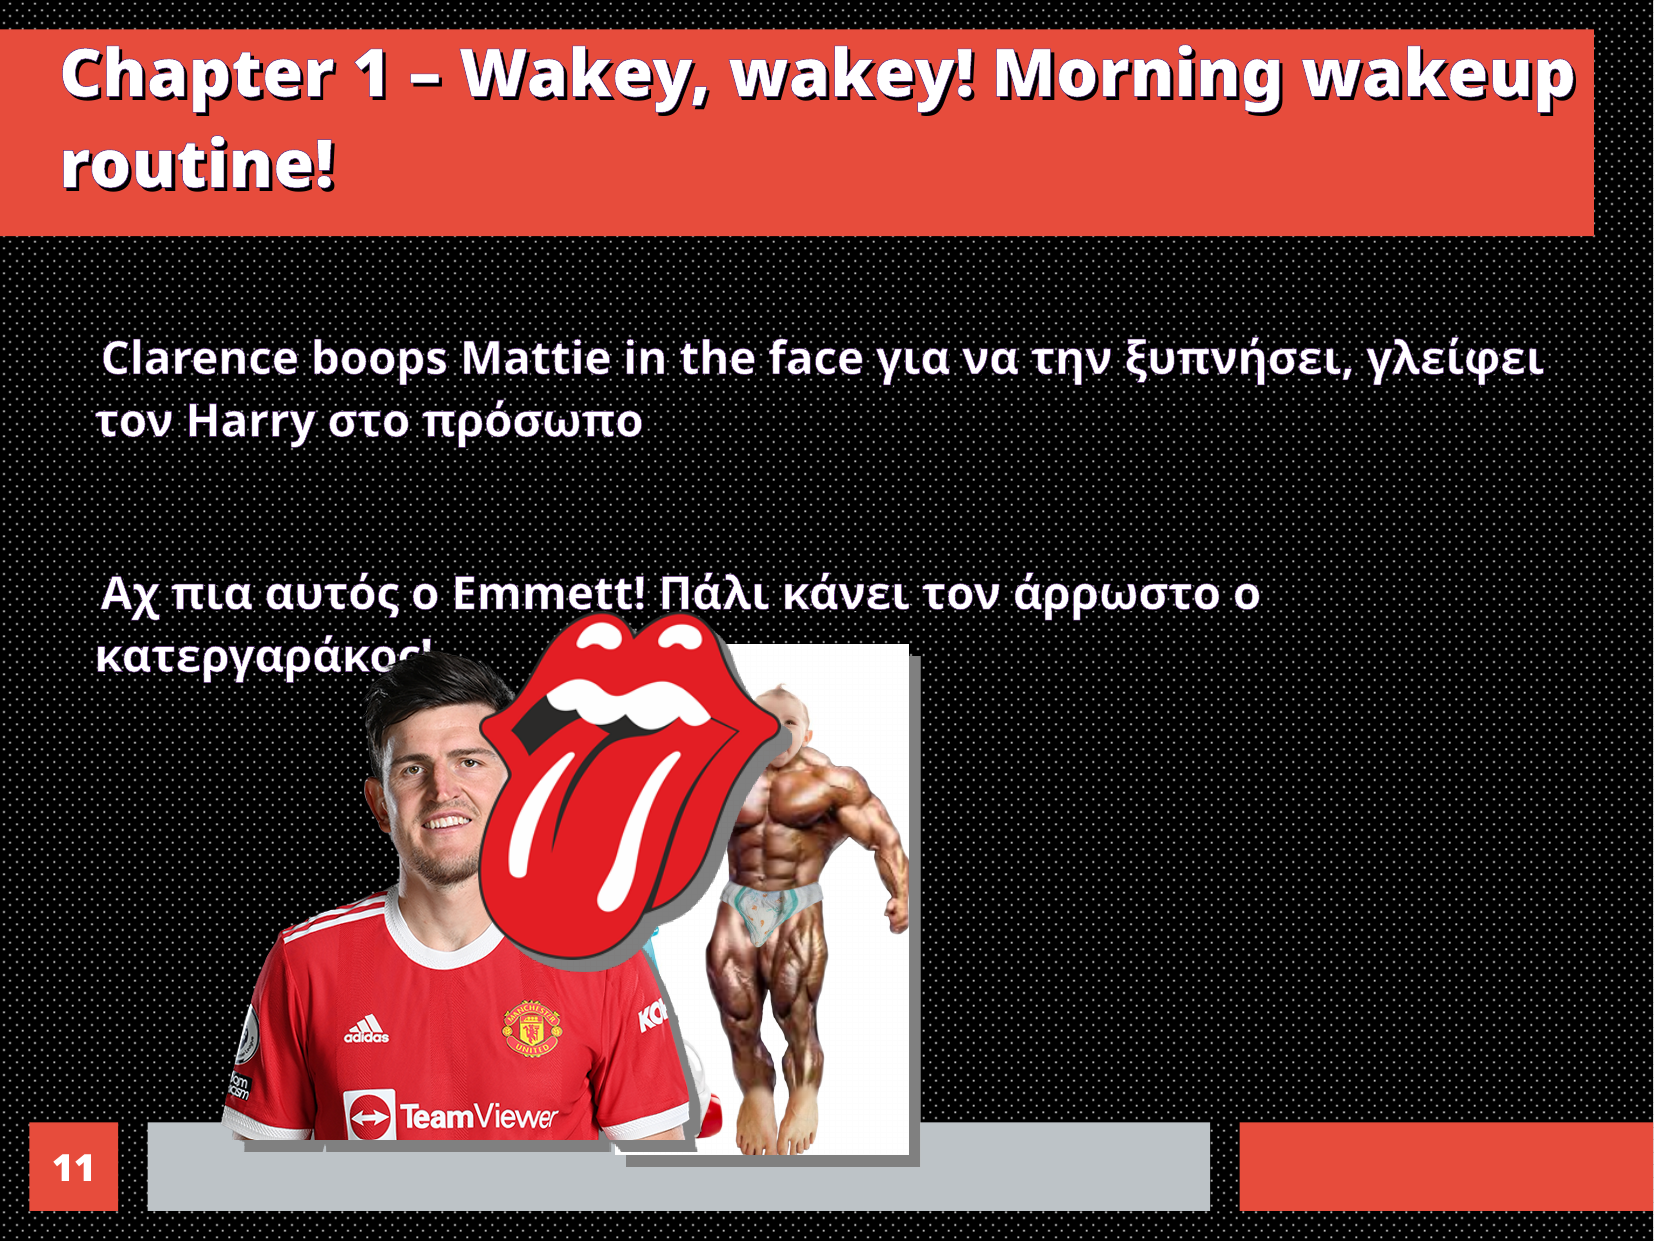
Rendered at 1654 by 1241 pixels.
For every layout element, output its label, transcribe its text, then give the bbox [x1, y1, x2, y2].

picture [0, 0, 1654, 1241]
list Clarence boops Mattie in the face για να την ξυπνήσει, γλείφει τον Harry στο πρόσωπο Αχ πια αυτός ο Emmett! Πάλι κάνει τον άρρωστο ο κατεργαράκος! [58, 324, 1565, 1093]
title Chapter 1 – Wakey, wakey! Morning wakeup routine! [58, 59, 1594, 207]
